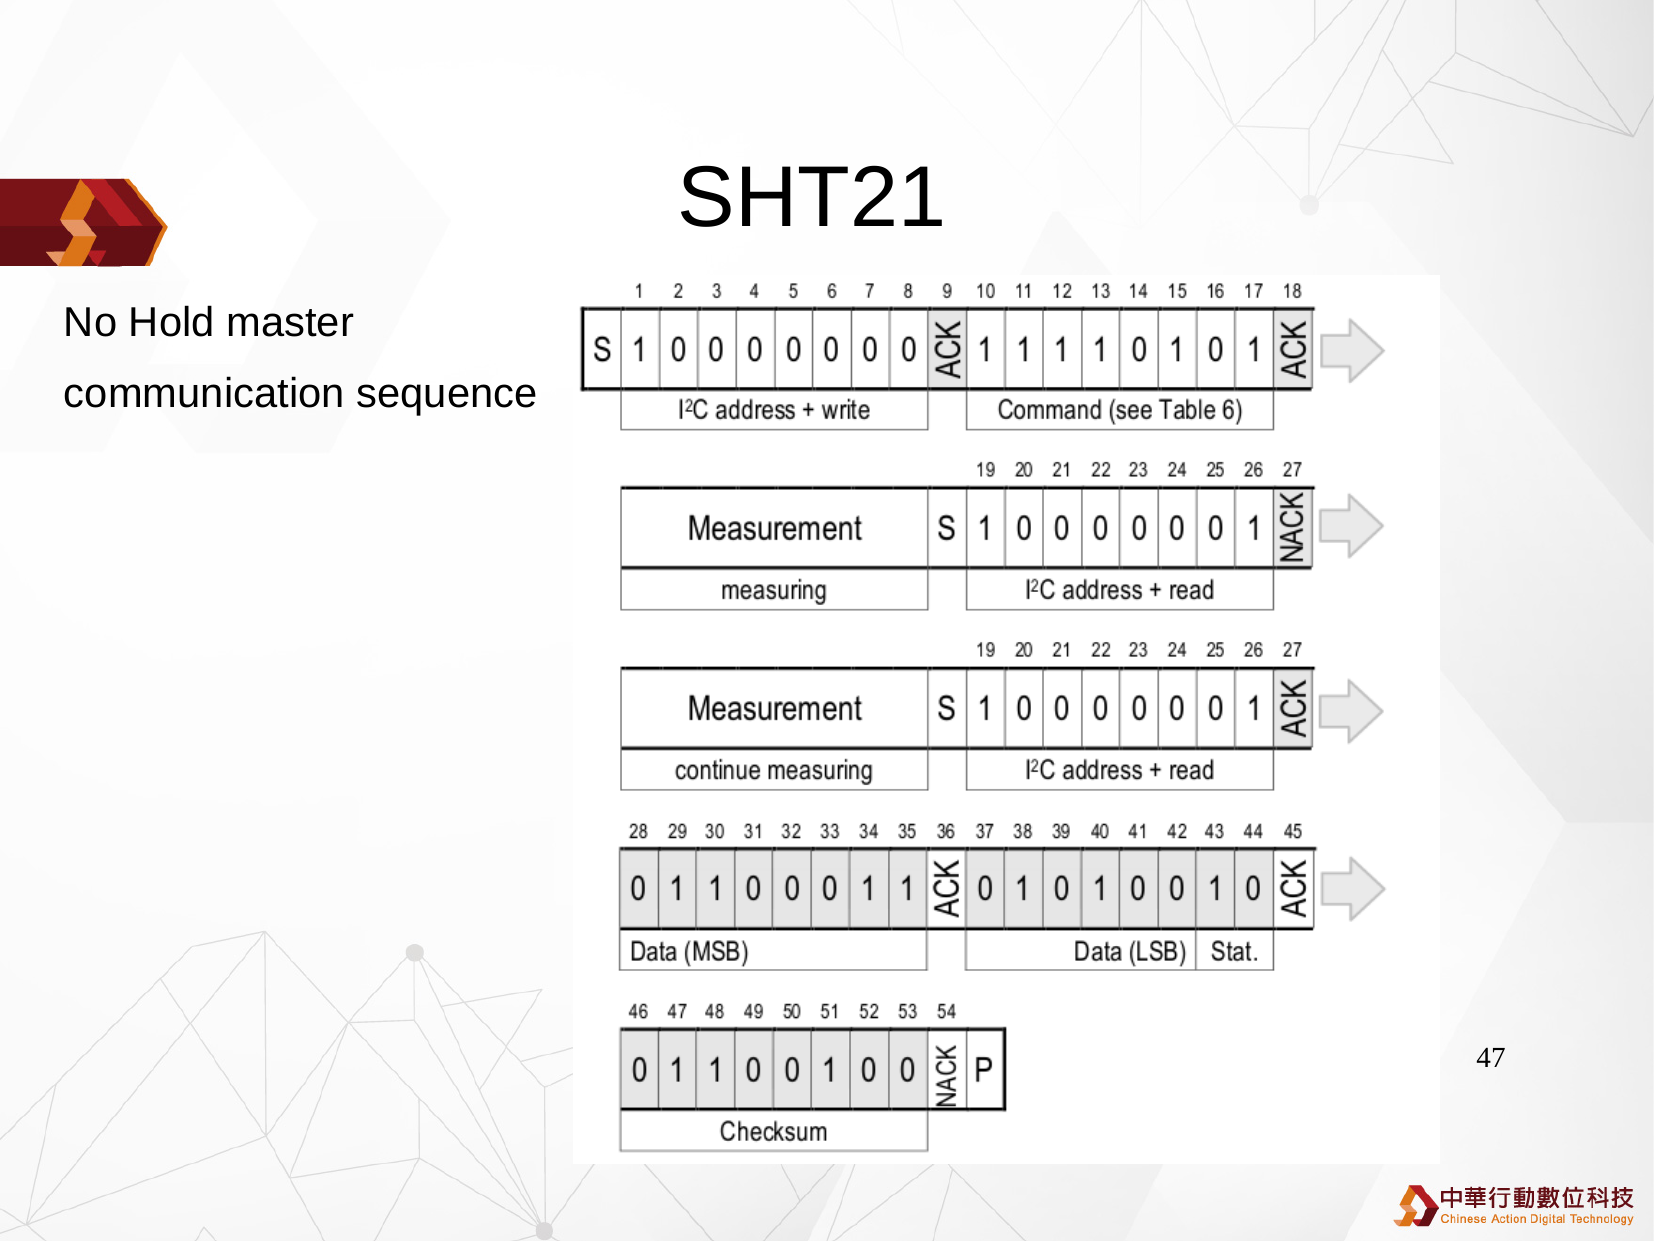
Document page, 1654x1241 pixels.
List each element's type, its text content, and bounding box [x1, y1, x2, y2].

picture [0, 0, 1654, 1241]
text_box No Hold master communication sequence [49, 291, 586, 424]
title SHT21 [118, 112, 1506, 281]
